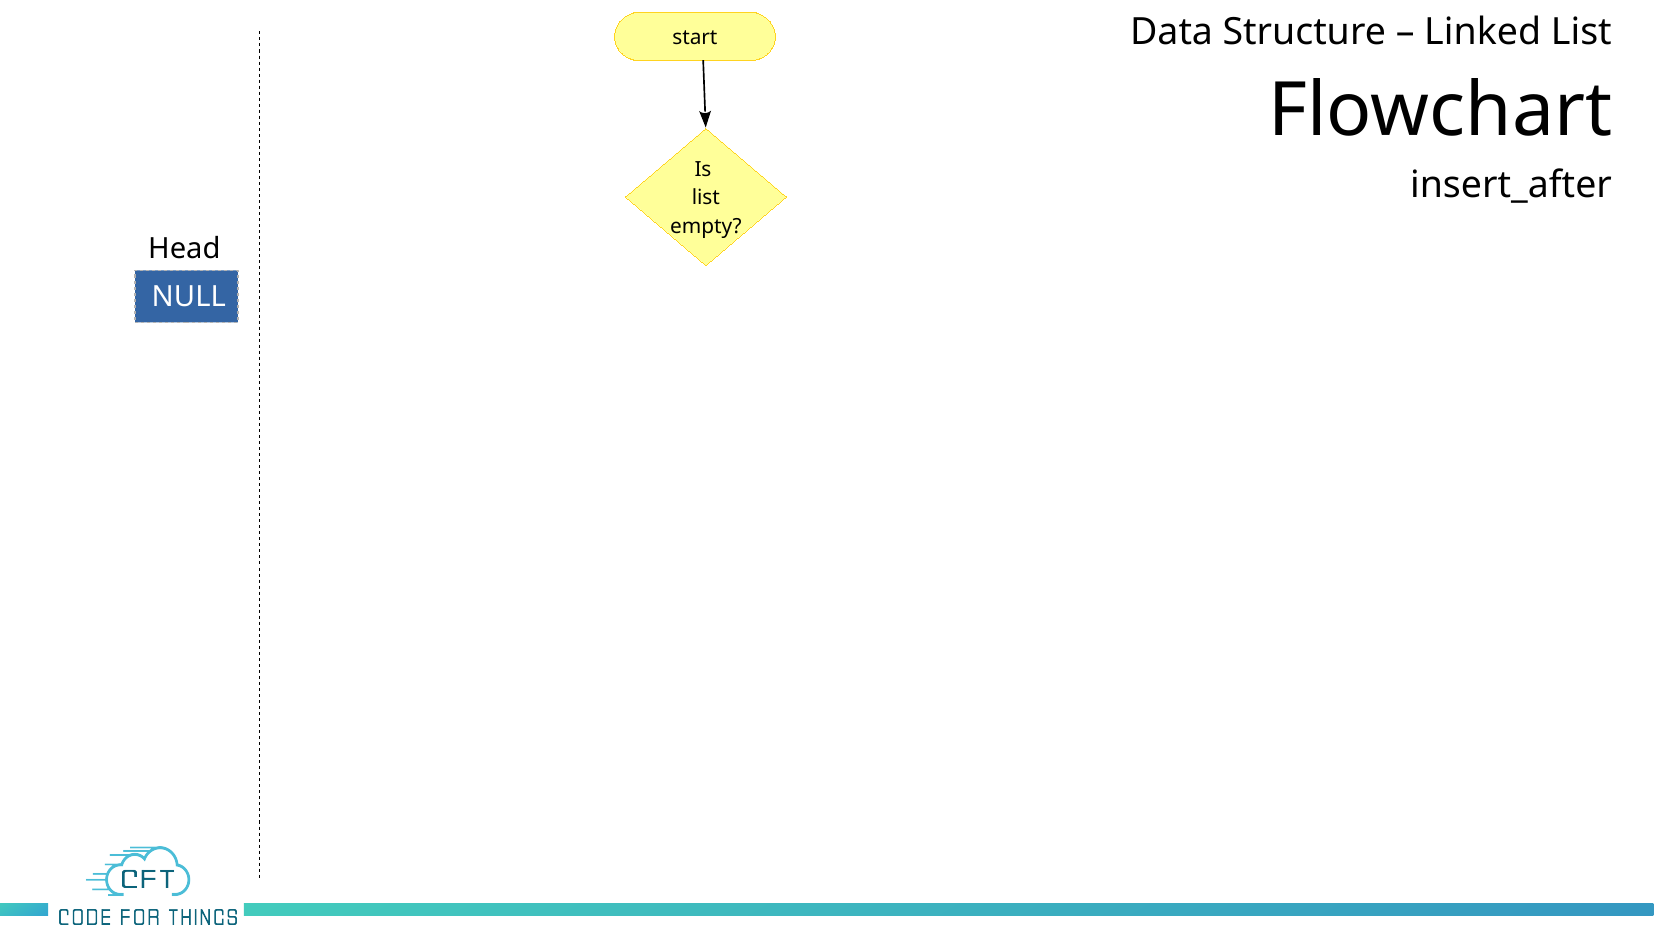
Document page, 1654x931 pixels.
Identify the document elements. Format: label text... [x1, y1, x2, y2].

text_box start [614, 12, 776, 61]
picture [59, 846, 237, 925]
text_box Head [133, 220, 245, 275]
text_box NULL [136, 267, 245, 323]
title Data Structure – Linked List Flowchart insert_after [1093, 0, 1613, 216]
text_box Is list empty? [625, 128, 787, 266]
